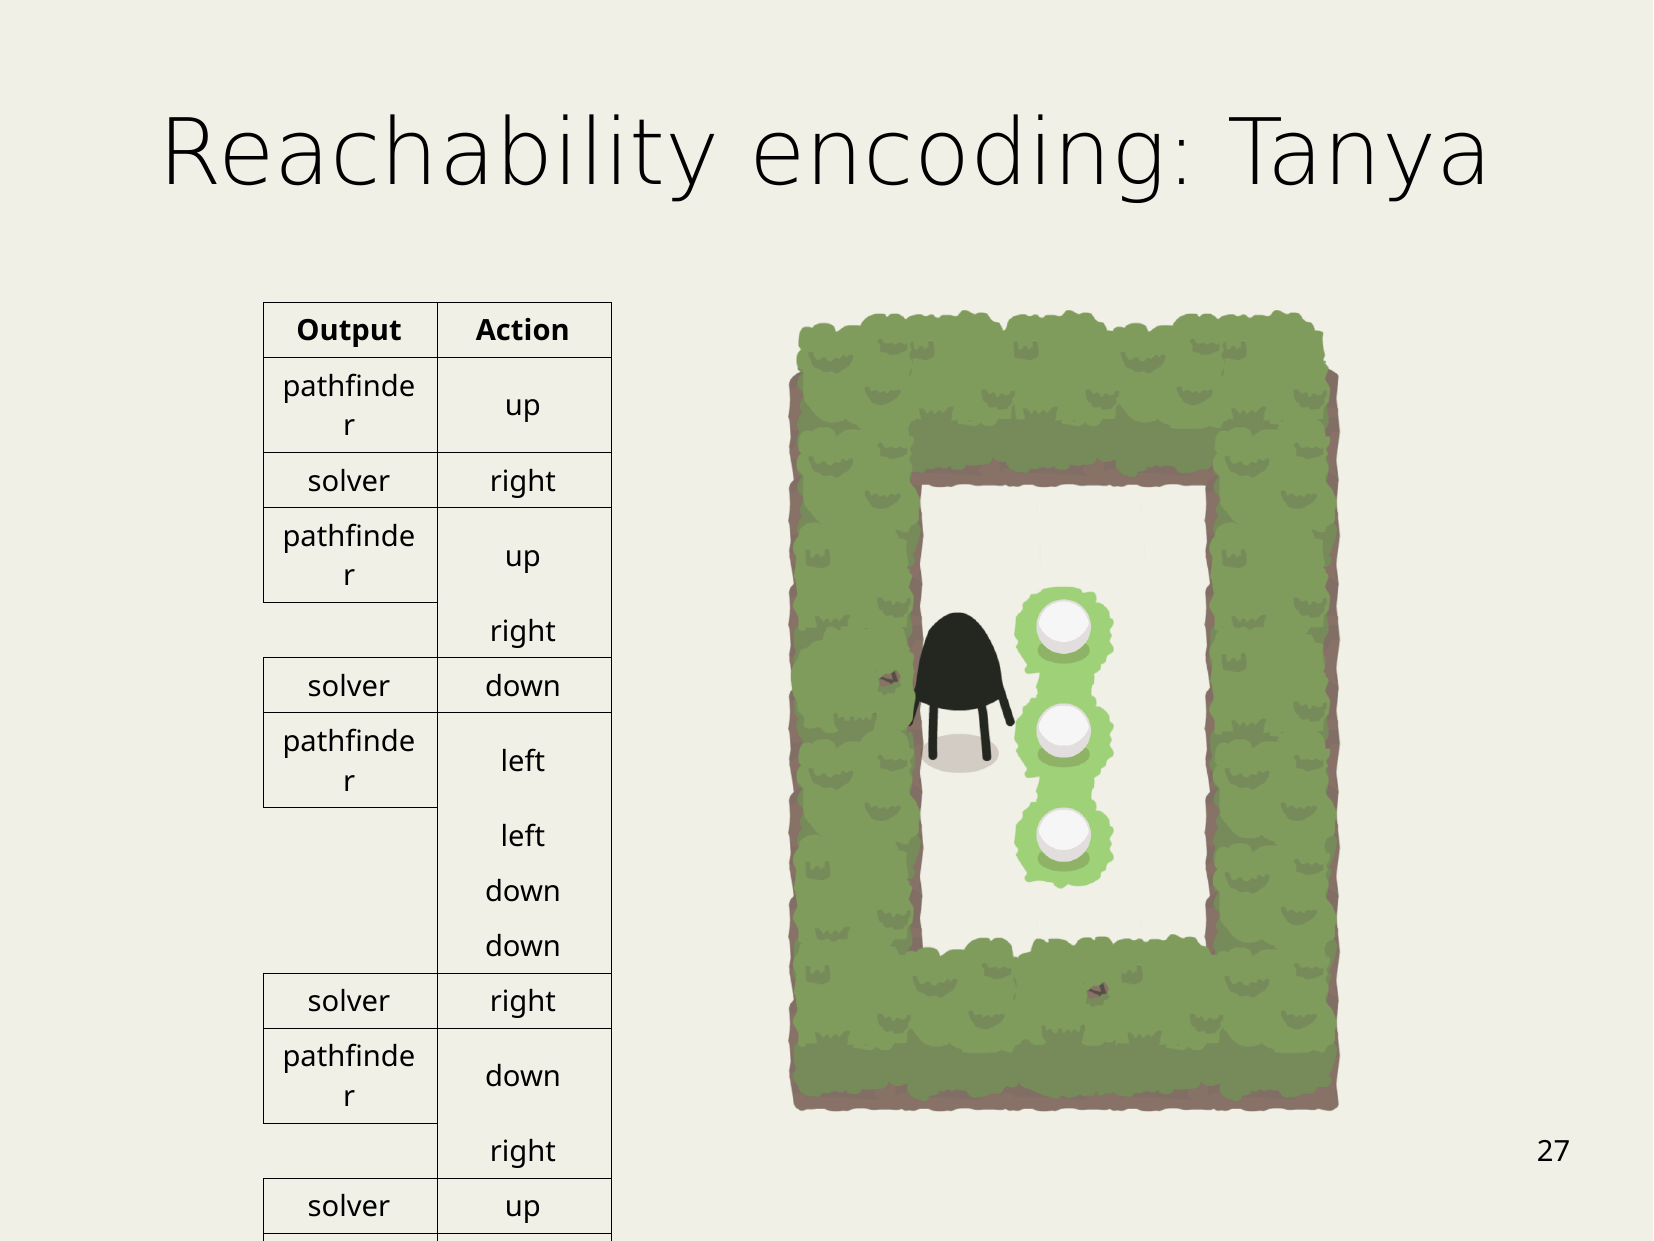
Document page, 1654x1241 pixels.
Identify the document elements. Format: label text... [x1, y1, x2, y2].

table_cell right [438, 974, 611, 1028]
table_cell pathfinder [264, 1029, 437, 1123]
table_cell pathfinder [264, 713, 437, 807]
table_header Action [438, 303, 611, 357]
table_cell pathfinder [264, 358, 437, 452]
table_cell down [438, 658, 611, 712]
table_cell right [438, 1123, 611, 1178]
table_cell pathfinder [264, 508, 437, 602]
table_cell [264, 1124, 437, 1178]
table_cell up [438, 358, 611, 452]
table_cell [264, 603, 437, 657]
table_cell solver [264, 453, 437, 507]
table_header Output [264, 303, 437, 357]
table_cell solver [264, 974, 437, 1028]
table_cell right [438, 453, 611, 507]
table_cell [264, 862, 437, 918]
table_cell down [438, 1029, 611, 1123]
table_cell down [438, 918, 611, 973]
picture [783, 305, 1342, 1116]
table_cell left [438, 807, 611, 862]
table_cell down [438, 862, 611, 918]
table_cell solver [264, 1179, 437, 1233]
title Reachability encoding: Tanya [82, 49, 1571, 257]
table_cell left [438, 713, 611, 807]
table_cell up [438, 1179, 611, 1233]
table_cell pathfinder [264, 1234, 437, 1241]
table_cell [264, 918, 437, 973]
table_cell left [438, 1234, 611, 1241]
table_cell right [438, 602, 611, 657]
table_cell solver [264, 658, 437, 712]
table_cell [264, 808, 437, 862]
table_cell up [438, 508, 611, 602]
